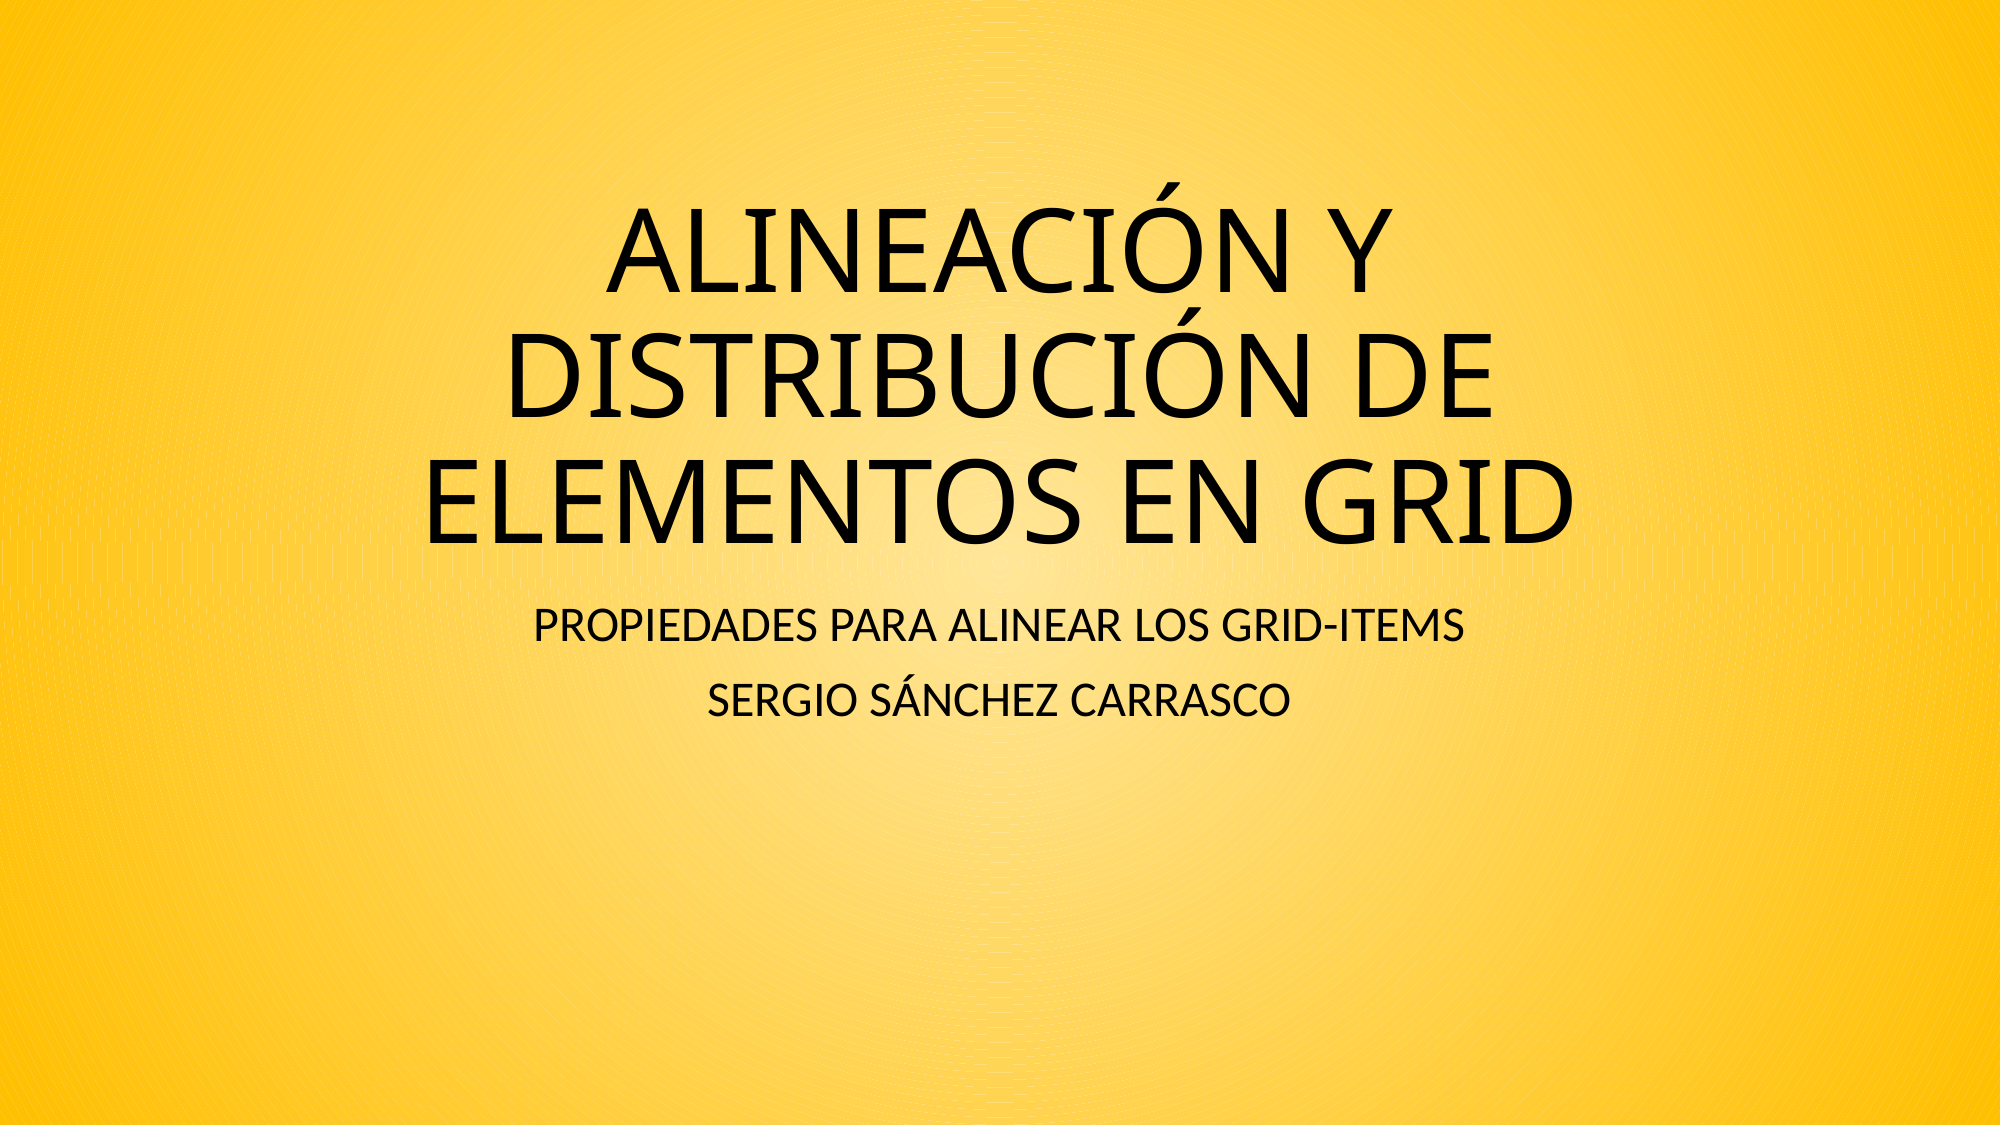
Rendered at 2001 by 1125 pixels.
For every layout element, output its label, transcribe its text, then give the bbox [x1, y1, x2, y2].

title ALINEACIÓN Y DISTRIBUCIÓN DE ELEMENTOS EN GRID [249, 184, 1750, 576]
subtitle PROPIEDADES PARA ALINEAR LOS GRID-ITEMS SERGIO SÁNCHEZ CARRASCO [249, 590, 1750, 863]
